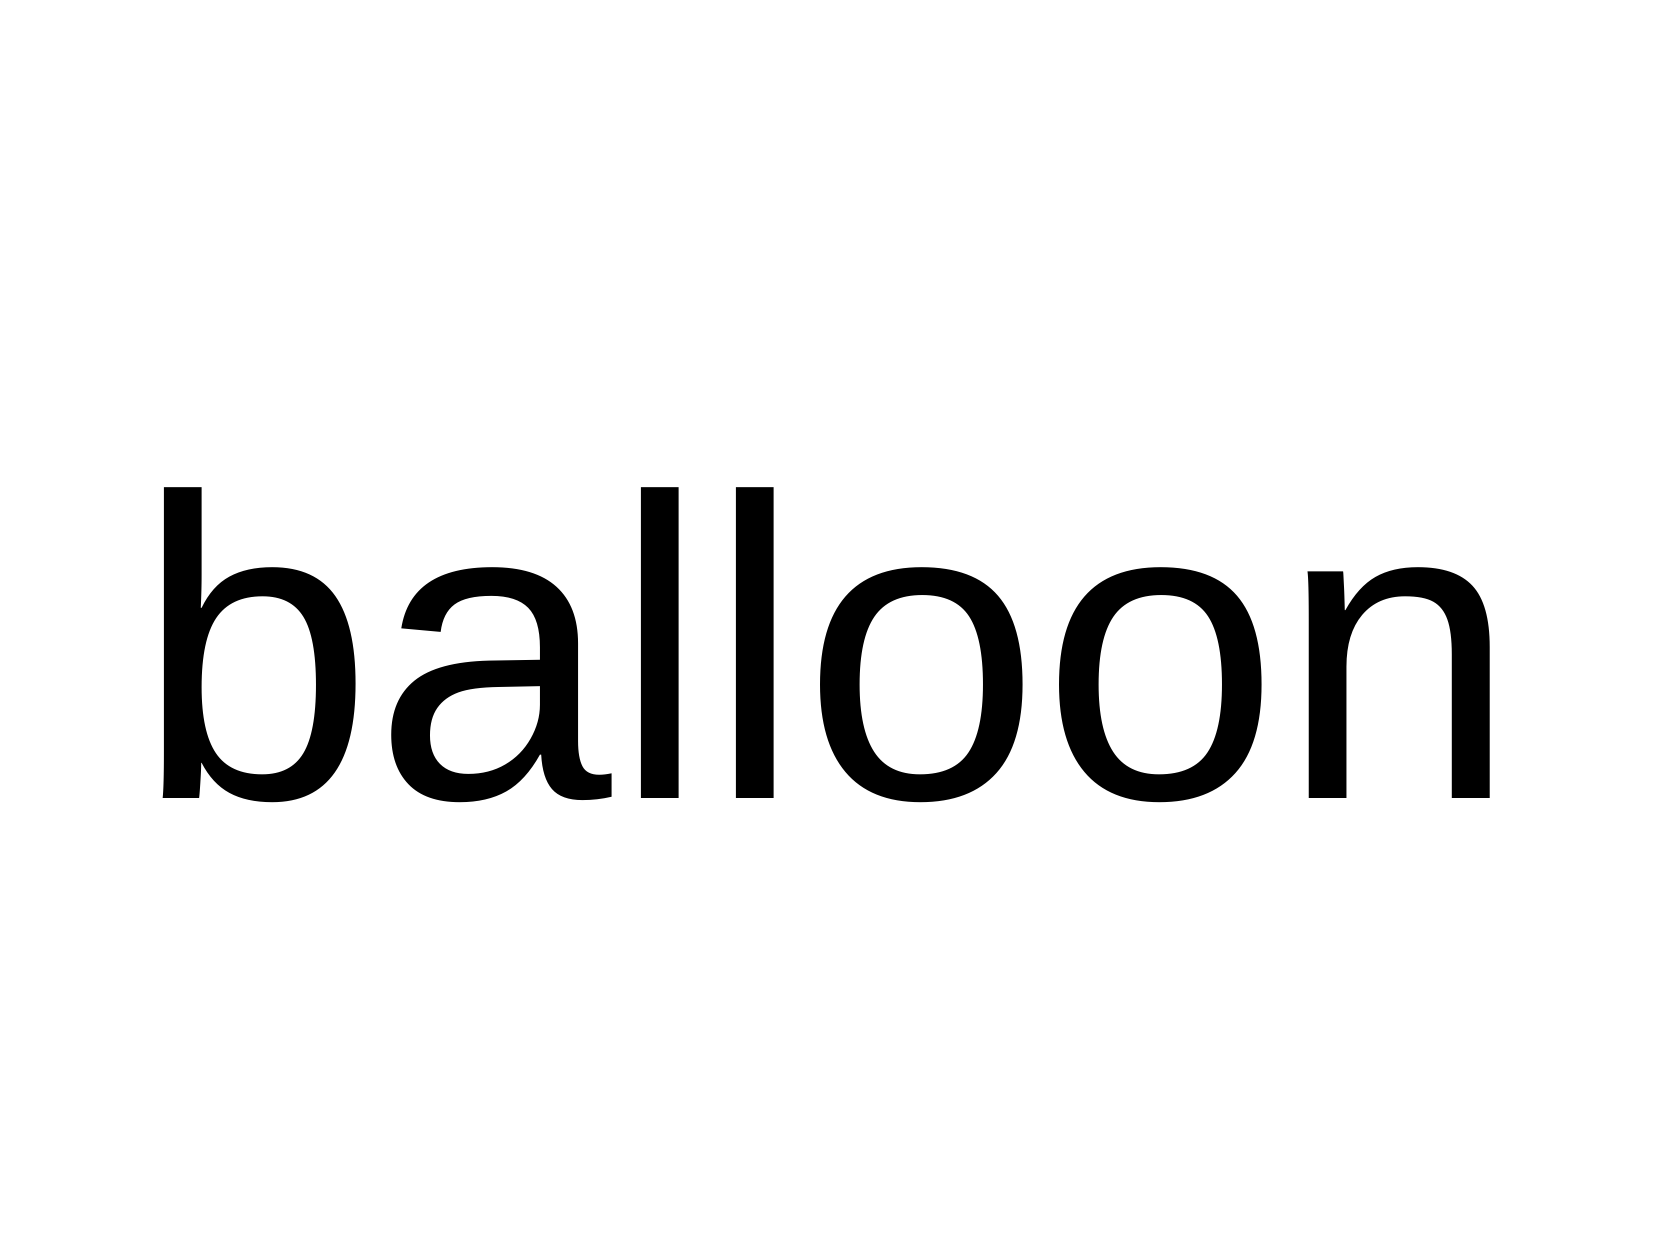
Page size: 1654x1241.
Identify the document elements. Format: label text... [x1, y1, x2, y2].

subtitle balloon [82, 290, 1571, 1010]
